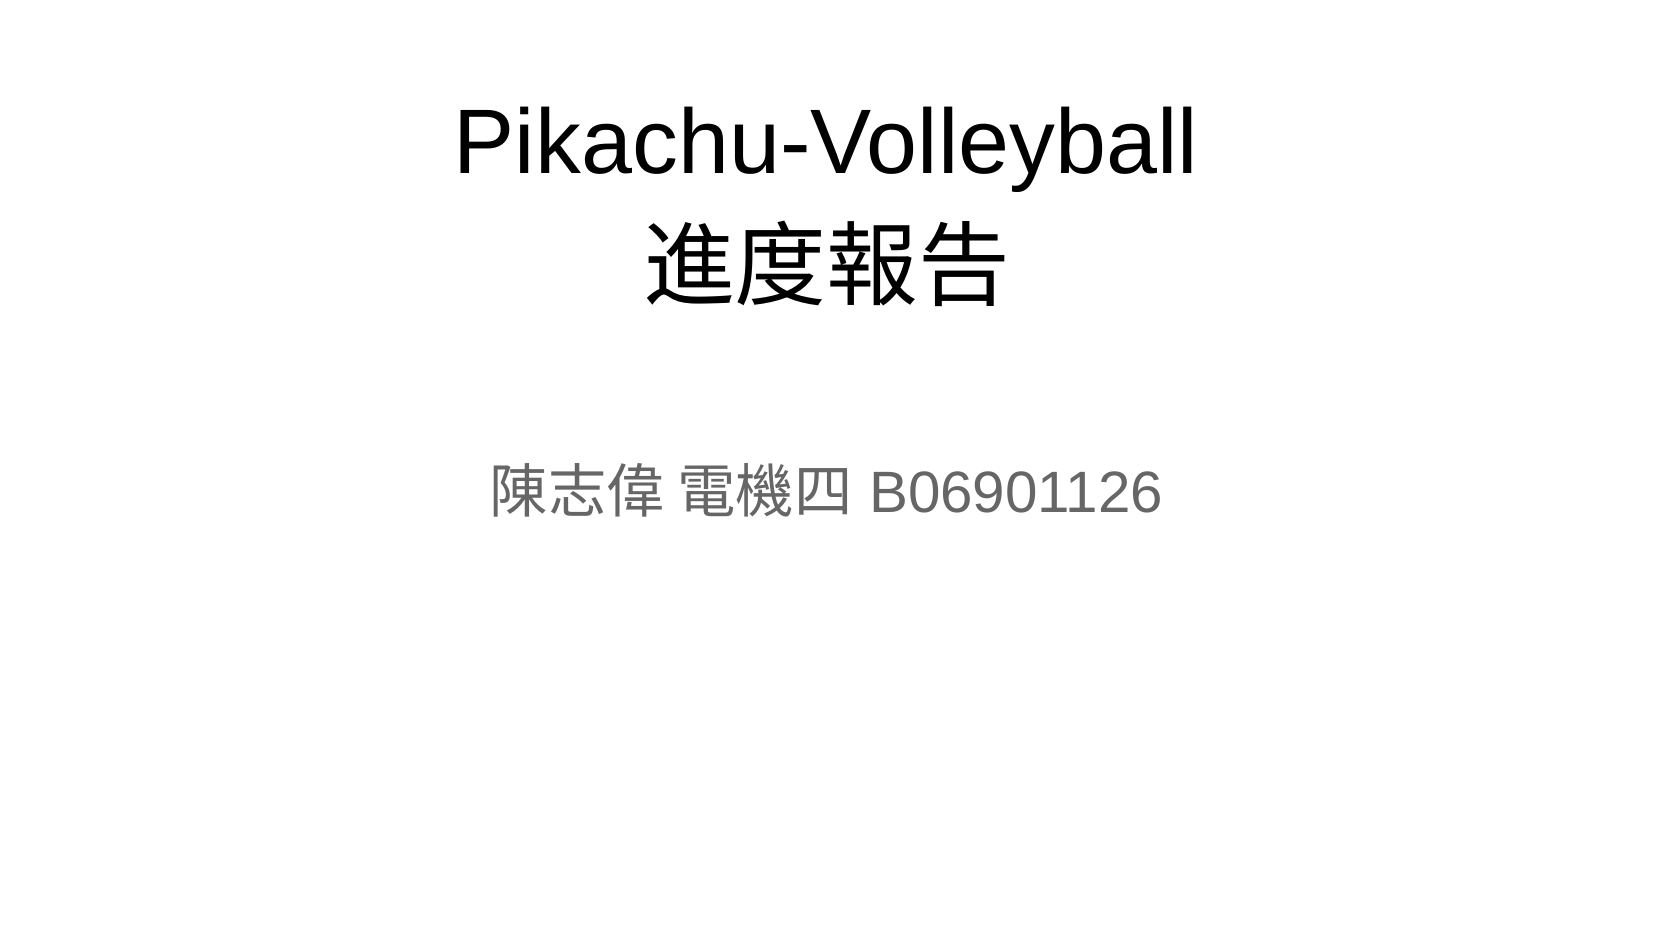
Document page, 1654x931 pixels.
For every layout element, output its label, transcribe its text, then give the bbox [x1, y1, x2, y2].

subtitle 陳志偉 電機四B06901126 [82, 217, 1571, 758]
title Pikachu-Volleyball 進度報告 [82, 90, 1571, 217]
